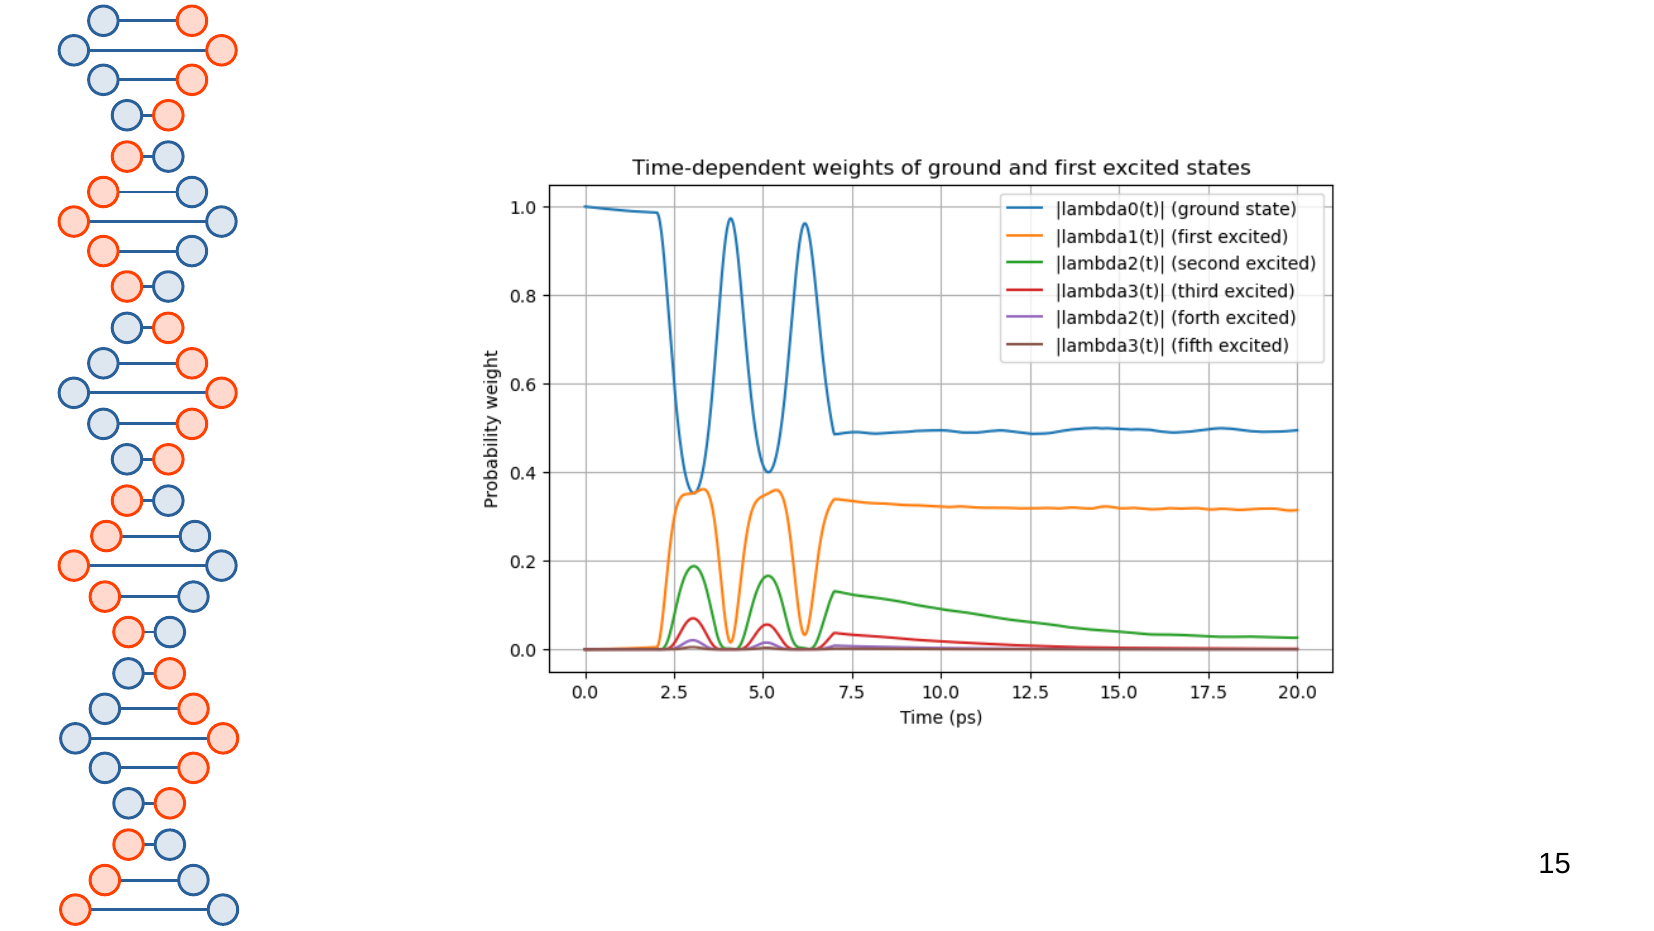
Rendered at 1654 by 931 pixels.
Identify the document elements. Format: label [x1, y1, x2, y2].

picture [472, 147, 1345, 739]
